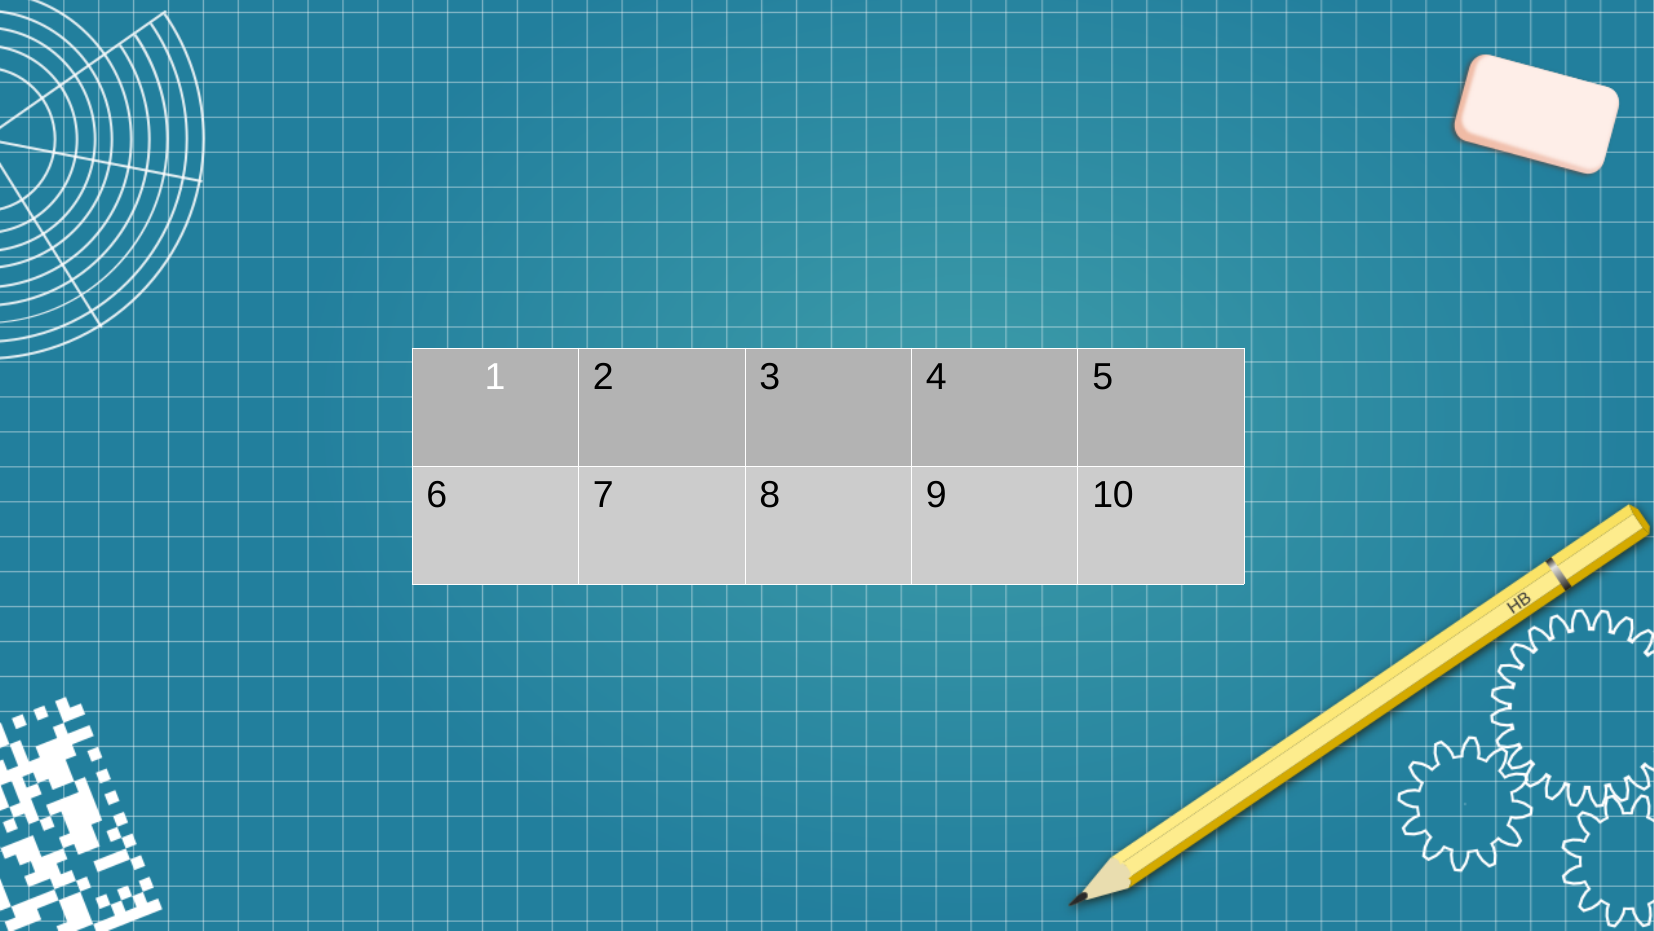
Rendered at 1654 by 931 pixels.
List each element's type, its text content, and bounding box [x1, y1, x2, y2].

table_header 3 [746, 349, 911, 466]
table_header 4 [912, 349, 1077, 466]
table_cell 6 [413, 467, 578, 584]
picture [0, 0, 1654, 931]
table_header 2 [579, 349, 745, 466]
table_cell 9 [912, 467, 1077, 584]
table_header 1 [413, 349, 578, 466]
table_cell 8 [746, 467, 911, 584]
table_cell 7 [579, 467, 745, 584]
table_header 5 [1078, 349, 1244, 466]
table_cell 10 [1078, 467, 1244, 584]
